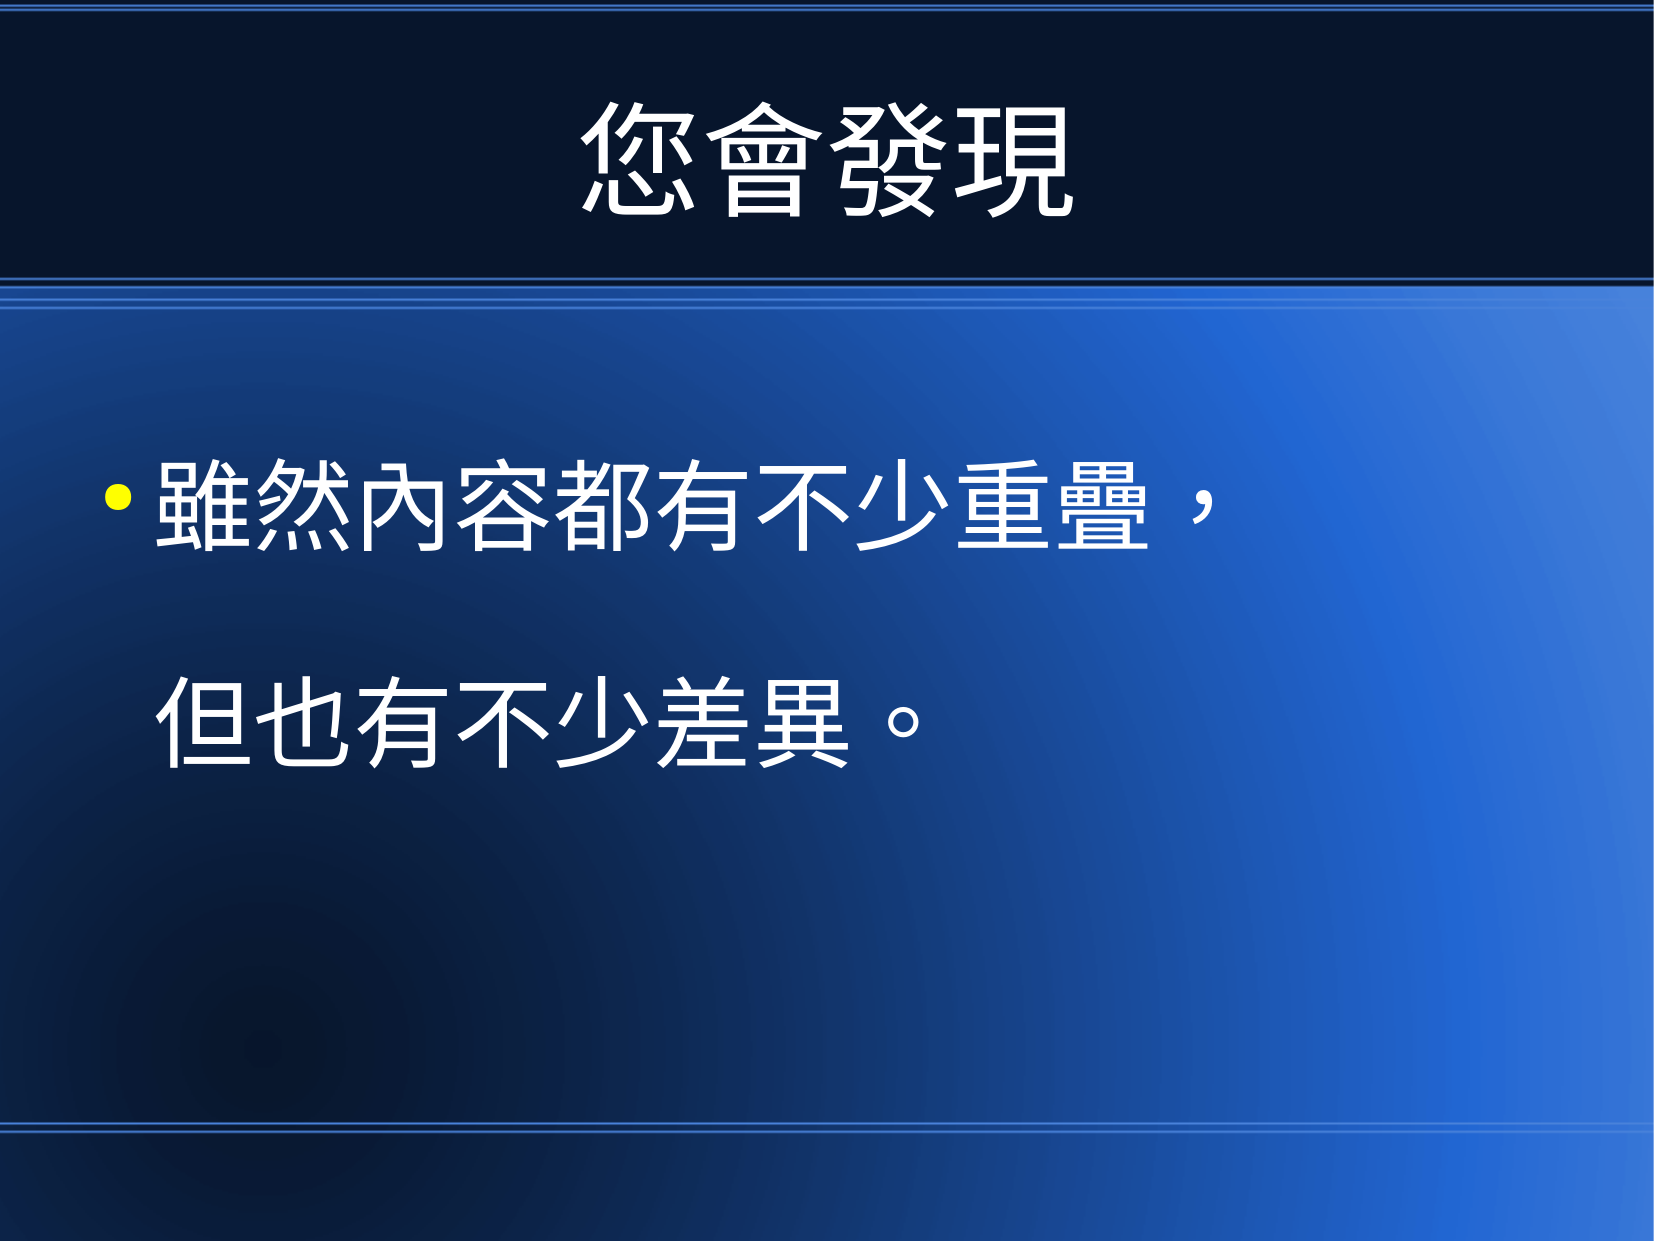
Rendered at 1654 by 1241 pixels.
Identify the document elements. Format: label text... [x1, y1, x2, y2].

list 雖然內容都有不少重疊， 但也有不少差異。 [82, 355, 1571, 1241]
title 您會發現 [82, 49, 1571, 257]
picture [0, 0, 1654, 1241]
